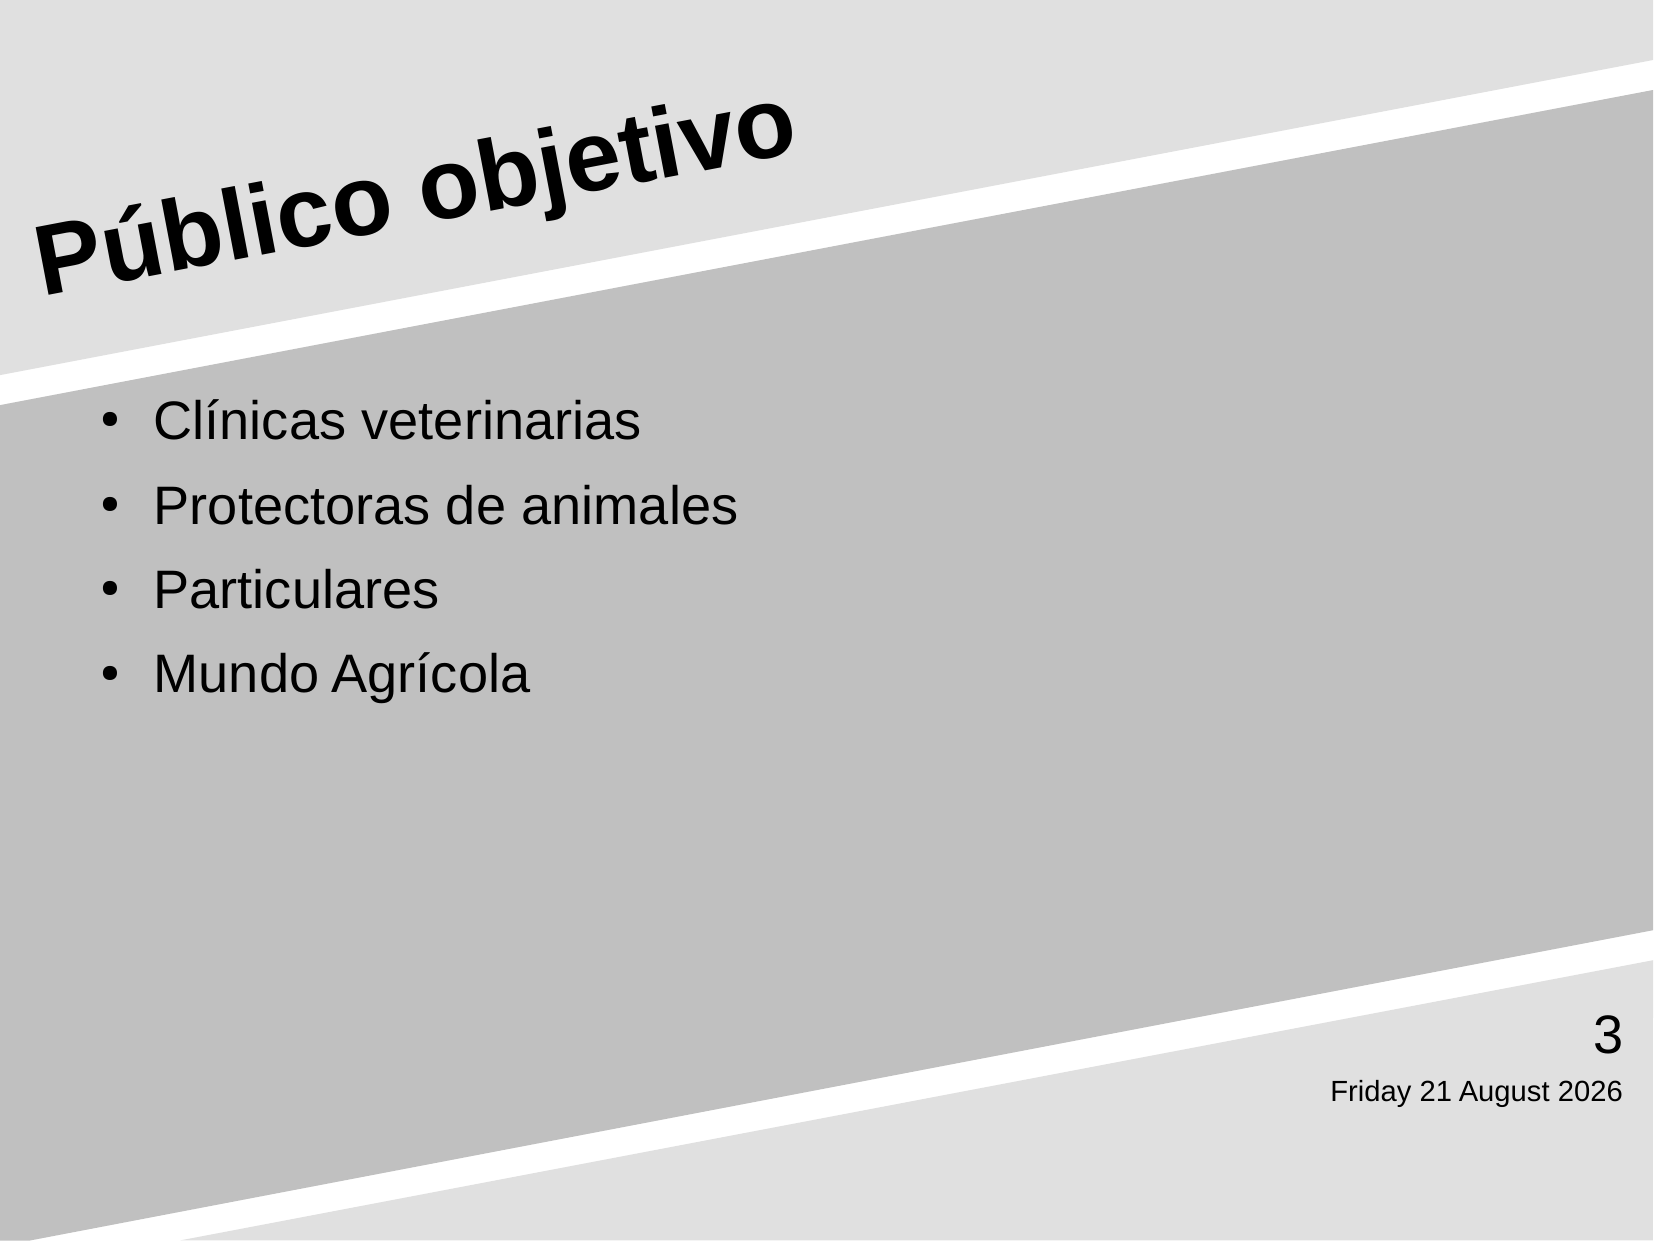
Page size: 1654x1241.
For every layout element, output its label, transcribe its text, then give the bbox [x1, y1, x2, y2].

list Clínicas veterinarias Protectoras de animales Particulares Mundo Agrícola [82, 390, 1538, 1036]
title Público objetivo [17, 0, 1518, 365]
